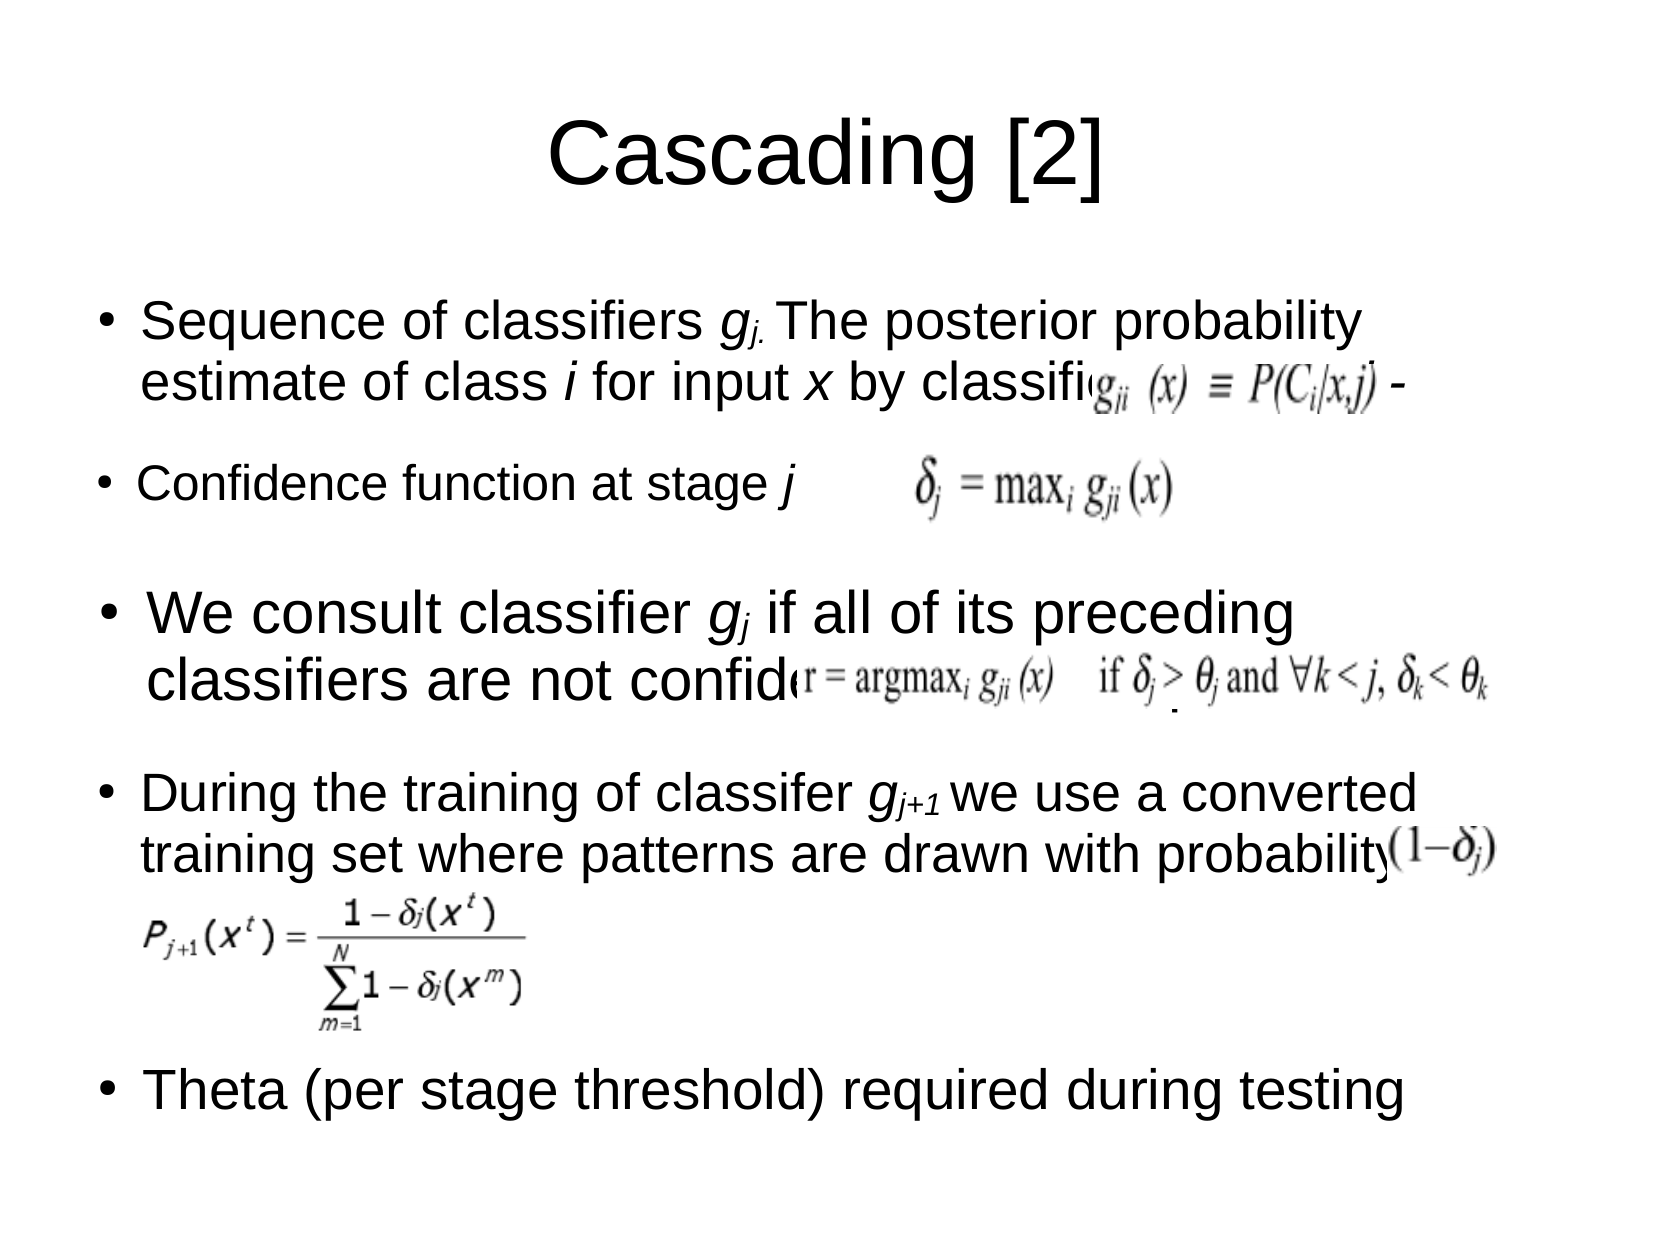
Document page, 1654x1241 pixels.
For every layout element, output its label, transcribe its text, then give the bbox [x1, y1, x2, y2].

picture [904, 442, 1182, 532]
list Confidence function at stage j [82, 455, 1565, 579]
list We consult classifier gj if all of its preceding classifiers are not confident in their output [82, 579, 1565, 715]
picture [1092, 364, 1377, 414]
picture [797, 649, 1506, 709]
picture [1387, 826, 1497, 886]
picture [136, 891, 532, 1034]
title Cascading [2] [82, 49, 1571, 257]
list Theta (per stage threshold) required during testing [82, 1057, 1565, 1123]
list During the training of classifer gj+1 we use a converted training set where patterns are drawn with probability proportional to [82, 762, 1565, 945]
list Sequence of classifiers gj. The posterior probability estimate of class i for input x by classifier at stage j - [82, 290, 1565, 455]
